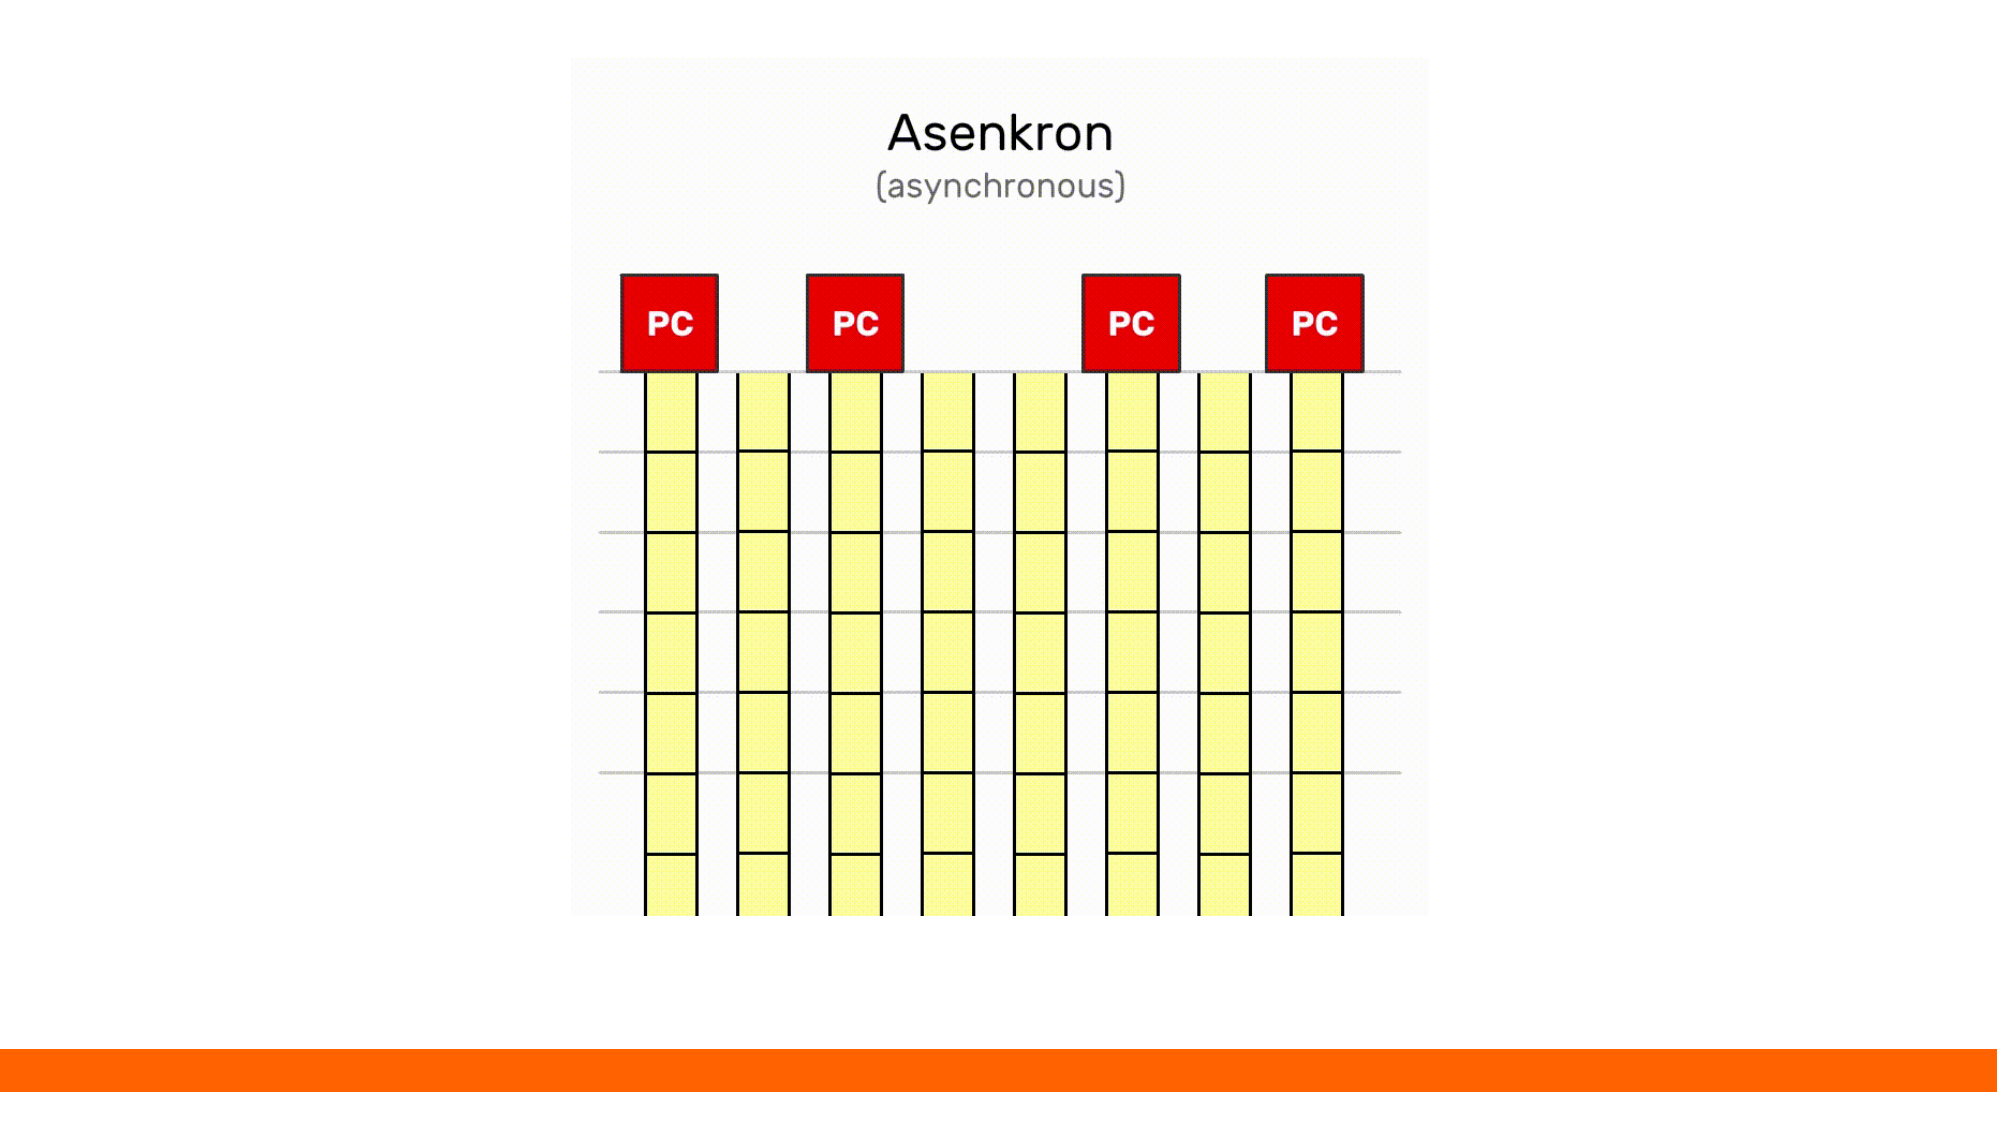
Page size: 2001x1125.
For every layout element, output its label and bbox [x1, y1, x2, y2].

picture [571, 58, 1429, 916]
text_box [0, 1049, 1997, 1092]
